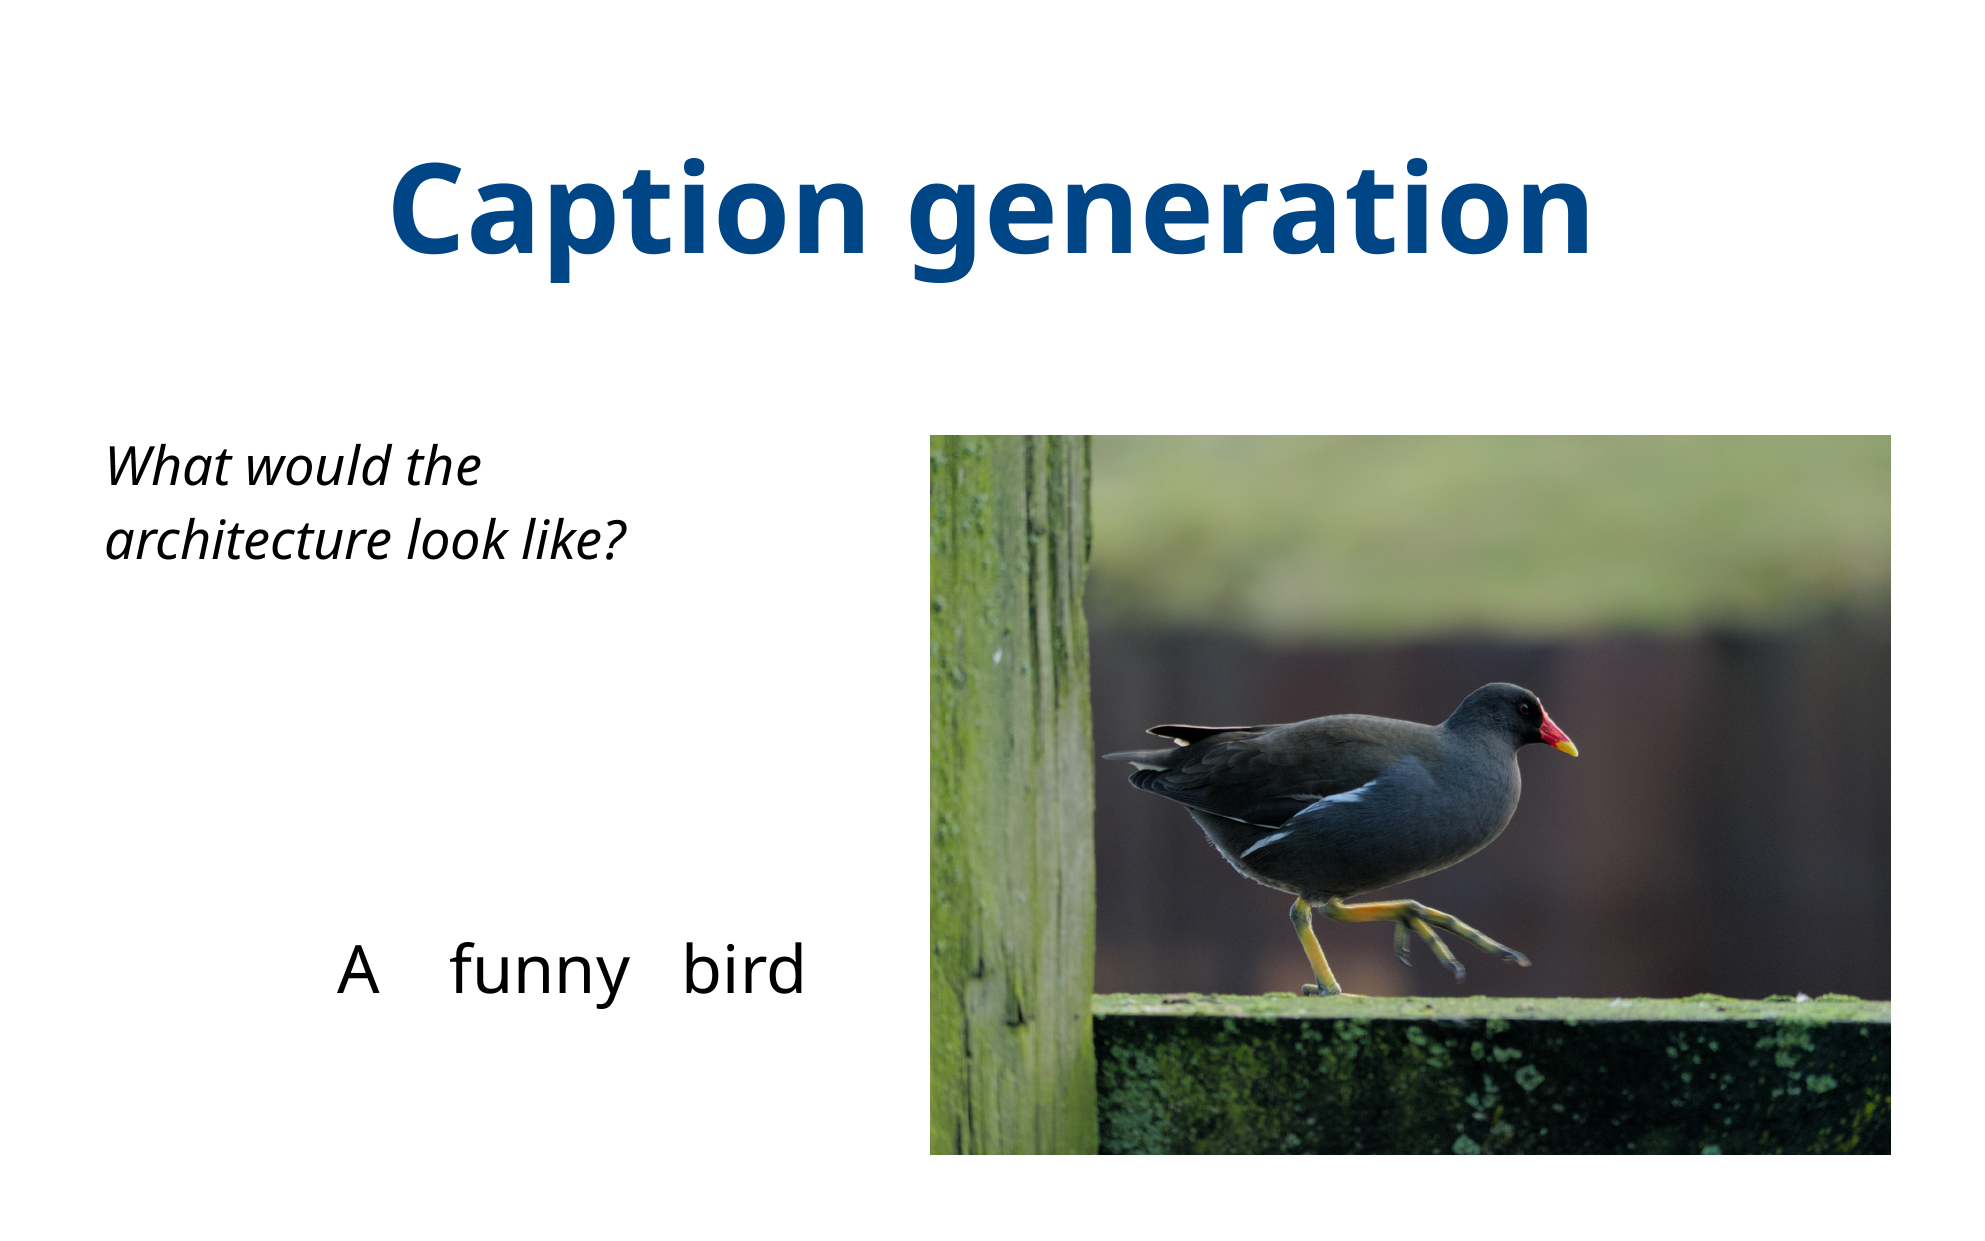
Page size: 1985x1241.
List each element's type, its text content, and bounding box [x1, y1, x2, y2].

title Caption generation [99, 49, 1885, 360]
text_box A funny bird [323, 915, 797, 1005]
text_box What would the architecture look like? [90, 420, 751, 557]
picture [930, 435, 1891, 1156]
